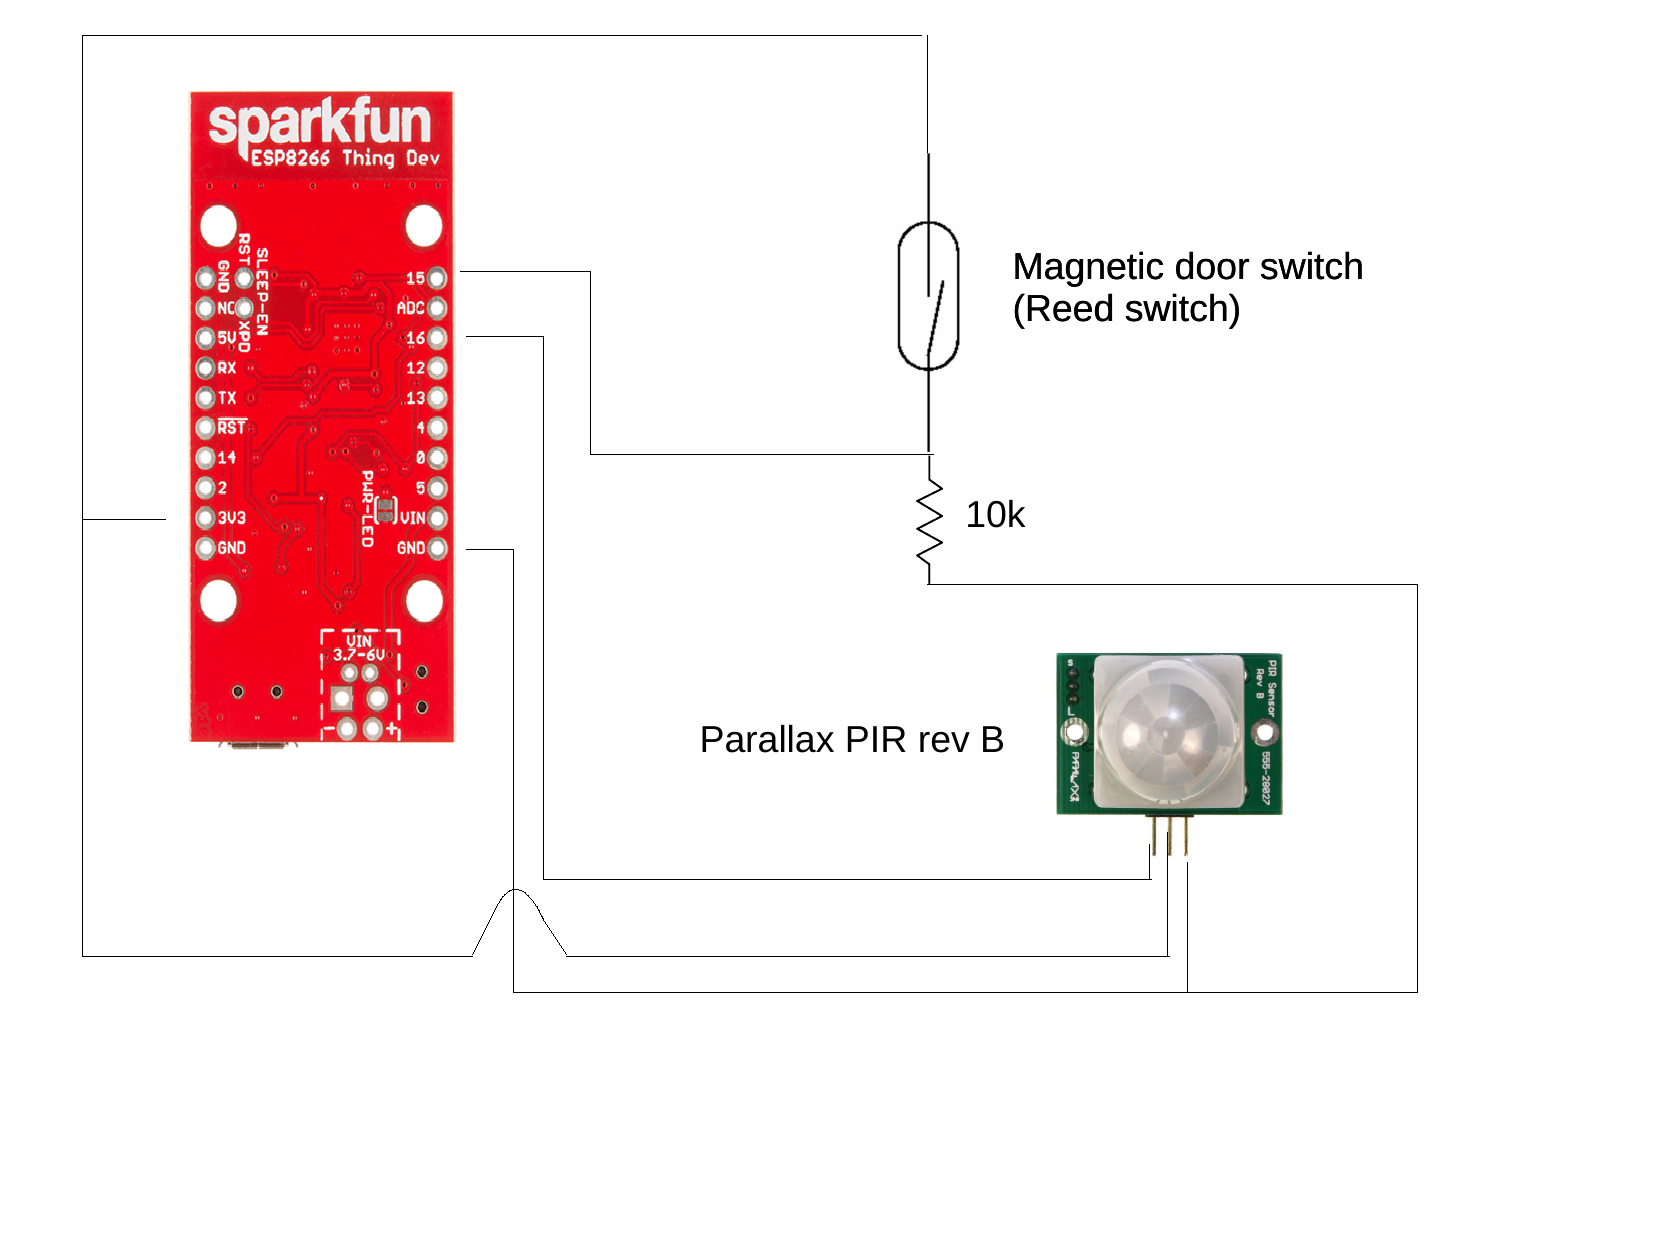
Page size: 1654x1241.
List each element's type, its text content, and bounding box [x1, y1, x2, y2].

picture [141, 78, 508, 768]
picture [916, 454, 943, 585]
text_box 10k [950, 486, 1052, 544]
picture [1027, 631, 1312, 875]
text_box Parallax PIR rev B [684, 710, 1021, 768]
picture [881, 153, 971, 452]
text_box Magnetic door switch (Reed switch) [997, 238, 1380, 338]
